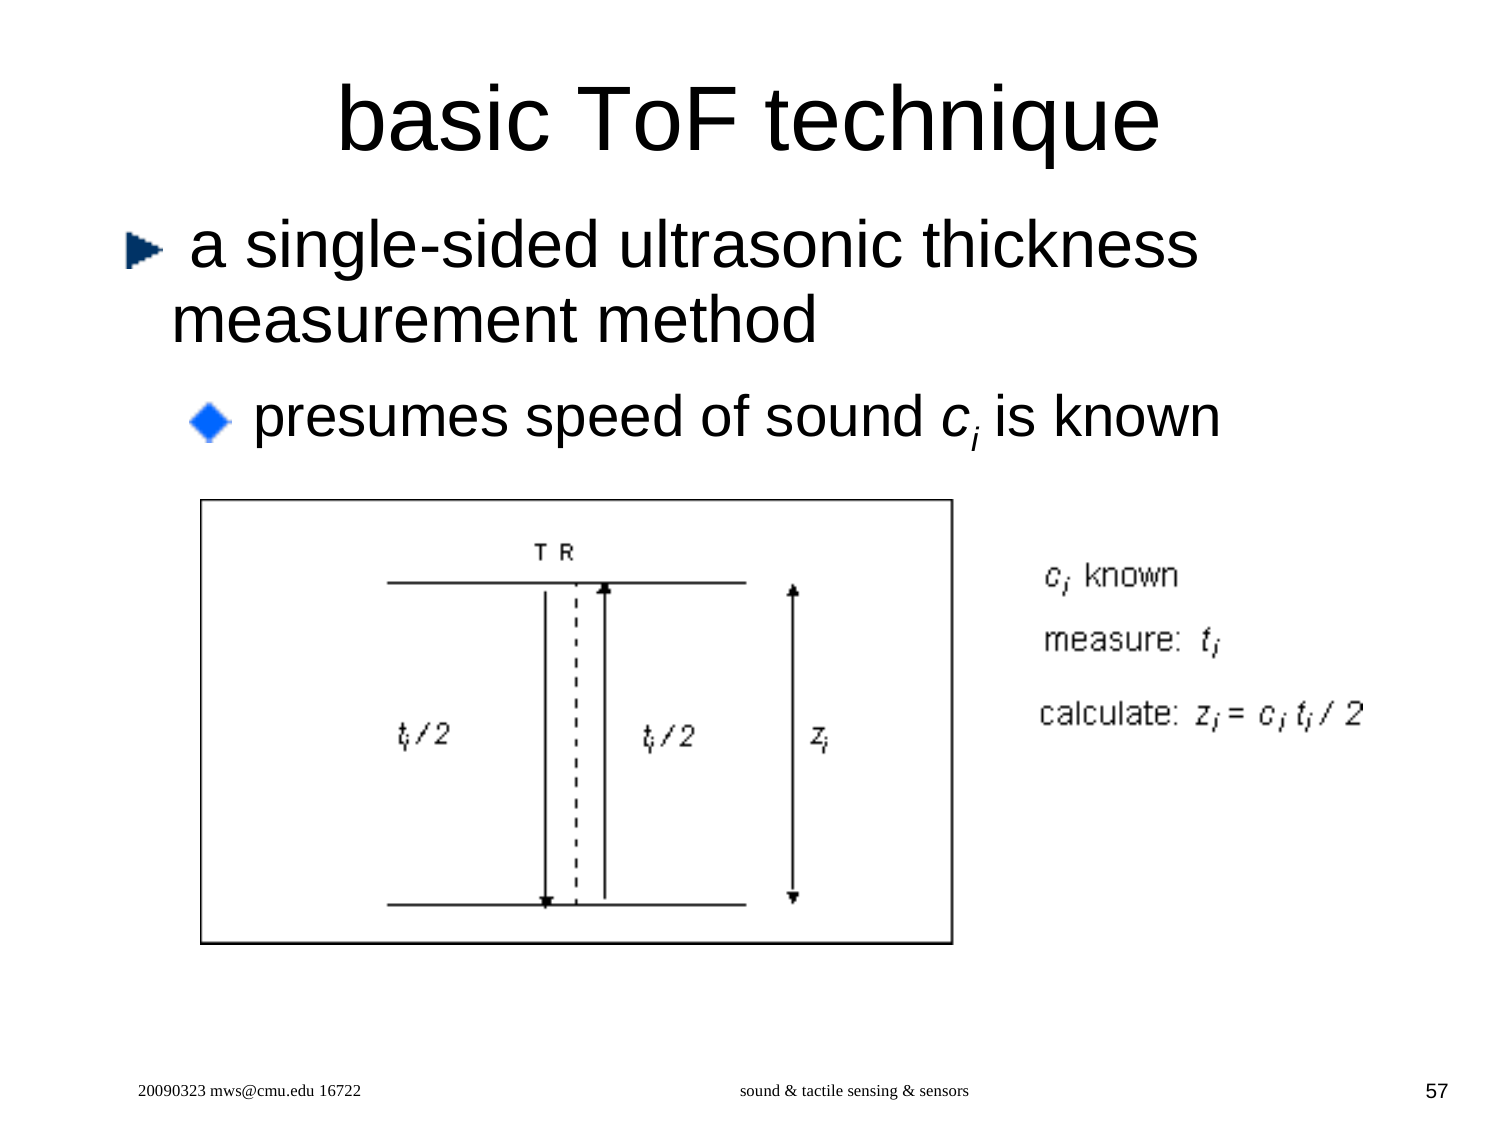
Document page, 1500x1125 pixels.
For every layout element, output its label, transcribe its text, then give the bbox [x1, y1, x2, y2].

title basic ToF technique [112, 60, 1388, 178]
picture [200, 499, 1363, 945]
list a single-sided ultrasonic thickness measurement method presumes speed of sound ci is known [99, 199, 1375, 466]
